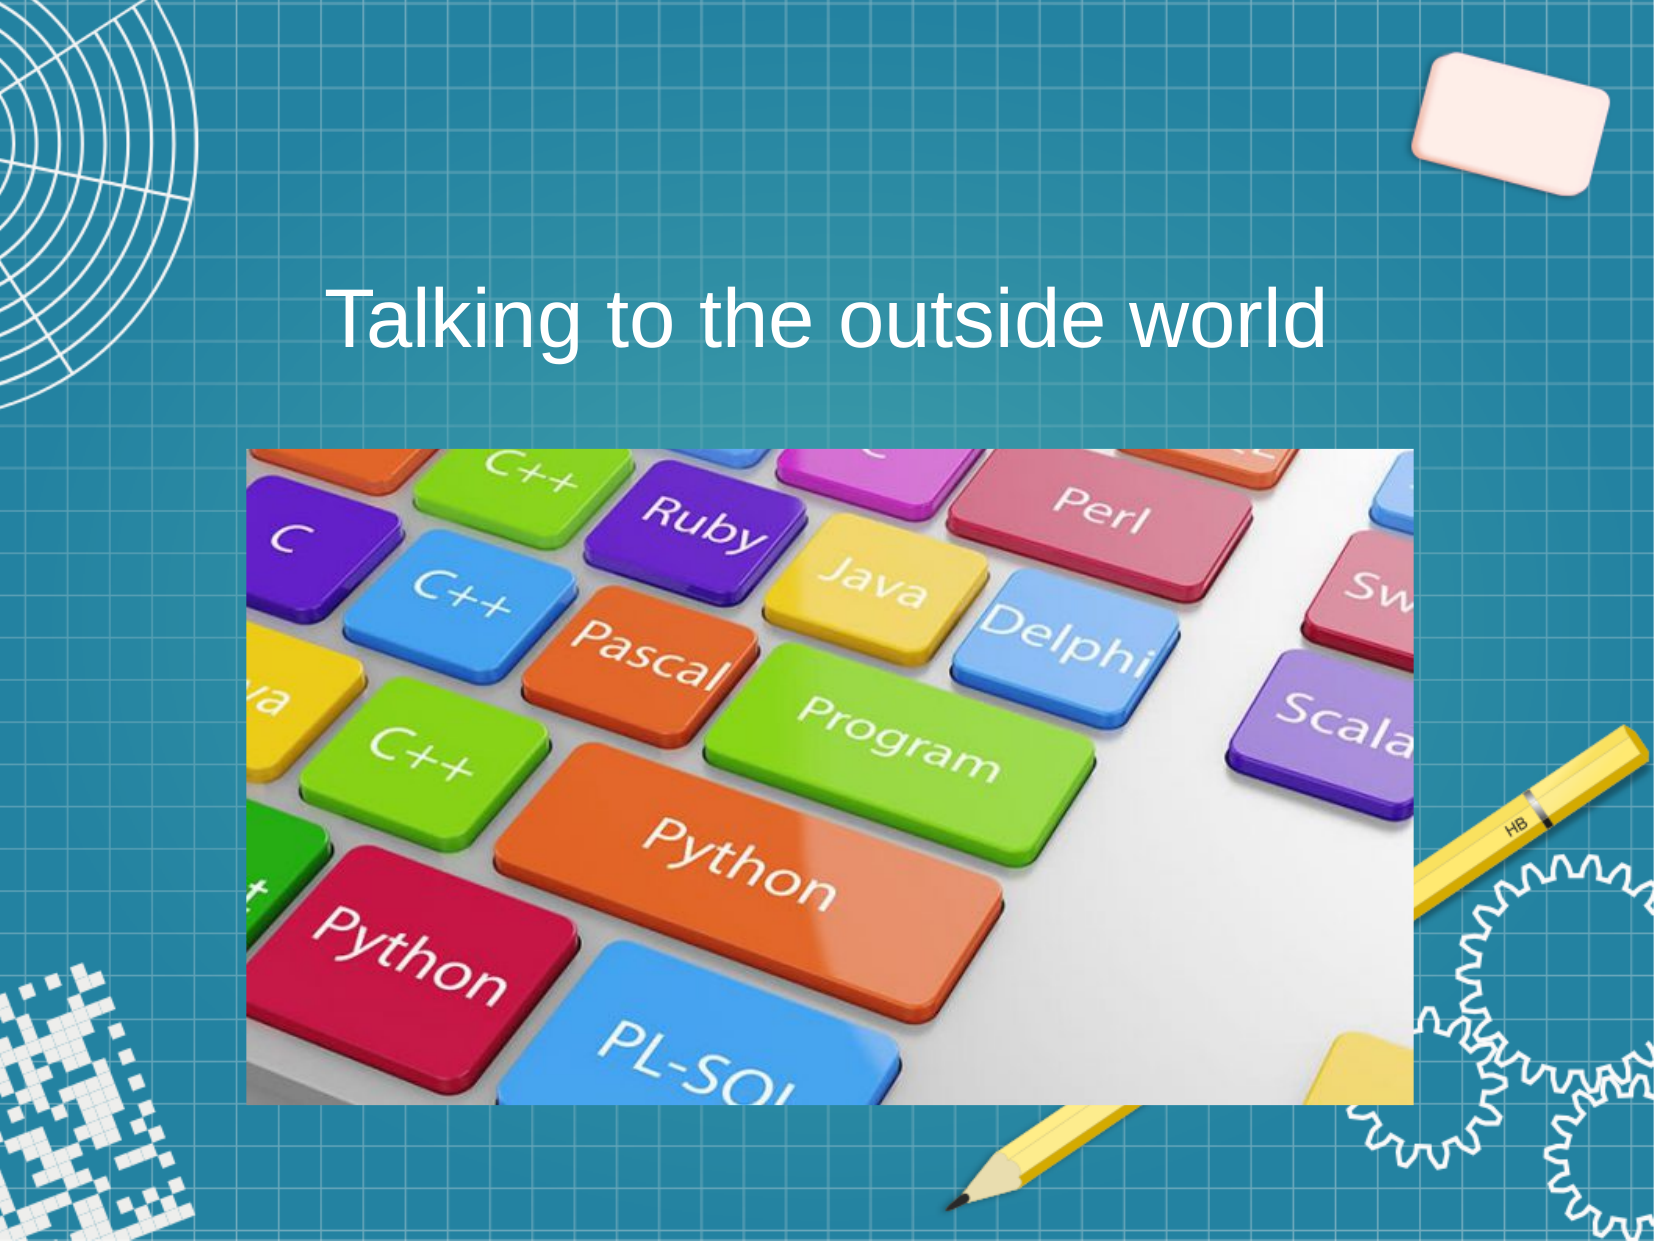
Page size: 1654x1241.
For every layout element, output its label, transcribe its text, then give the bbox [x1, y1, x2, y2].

picture [0, 0, 1654, 1241]
title Talking to the outside world [82, 177, 1571, 461]
text_box [246, 448, 1414, 1106]
